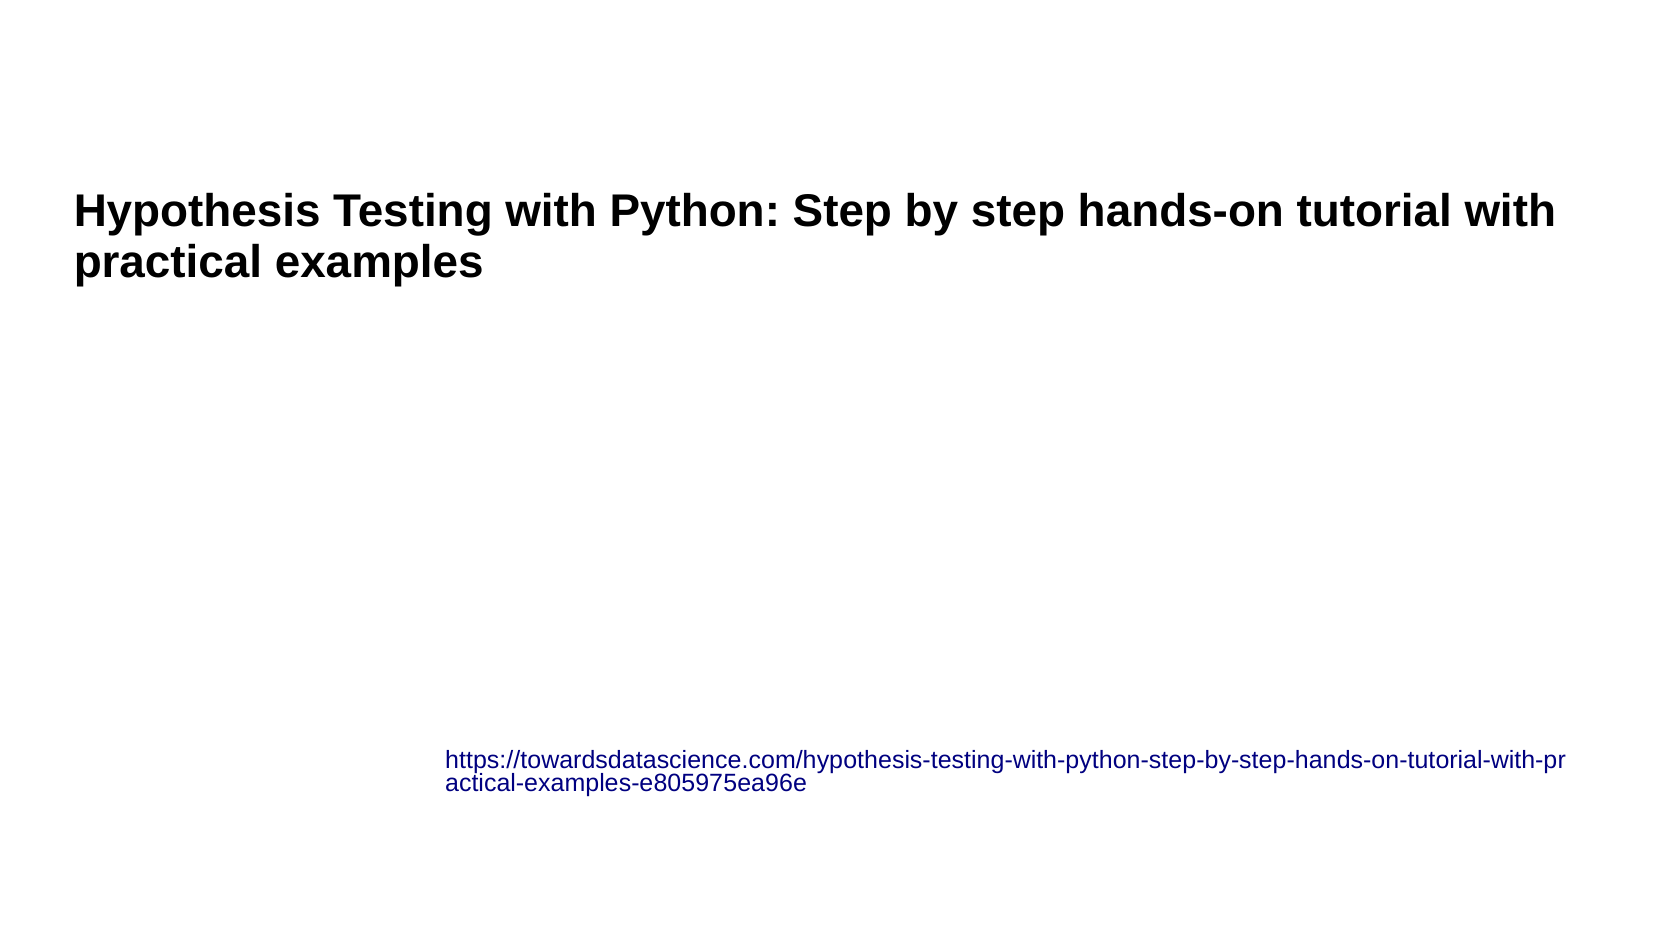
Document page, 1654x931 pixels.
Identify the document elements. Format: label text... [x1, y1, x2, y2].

text_box Hypothesis Testing with Python: Step by step hands-on tutorial with practical examples [59, 177, 1572, 343]
text_box https://towardsdatascience.com/hypothesis-testing-with-python-step-by-step-hands-on-tutorial-with-practical-examples-e805975ea96e [430, 738, 1595, 838]
